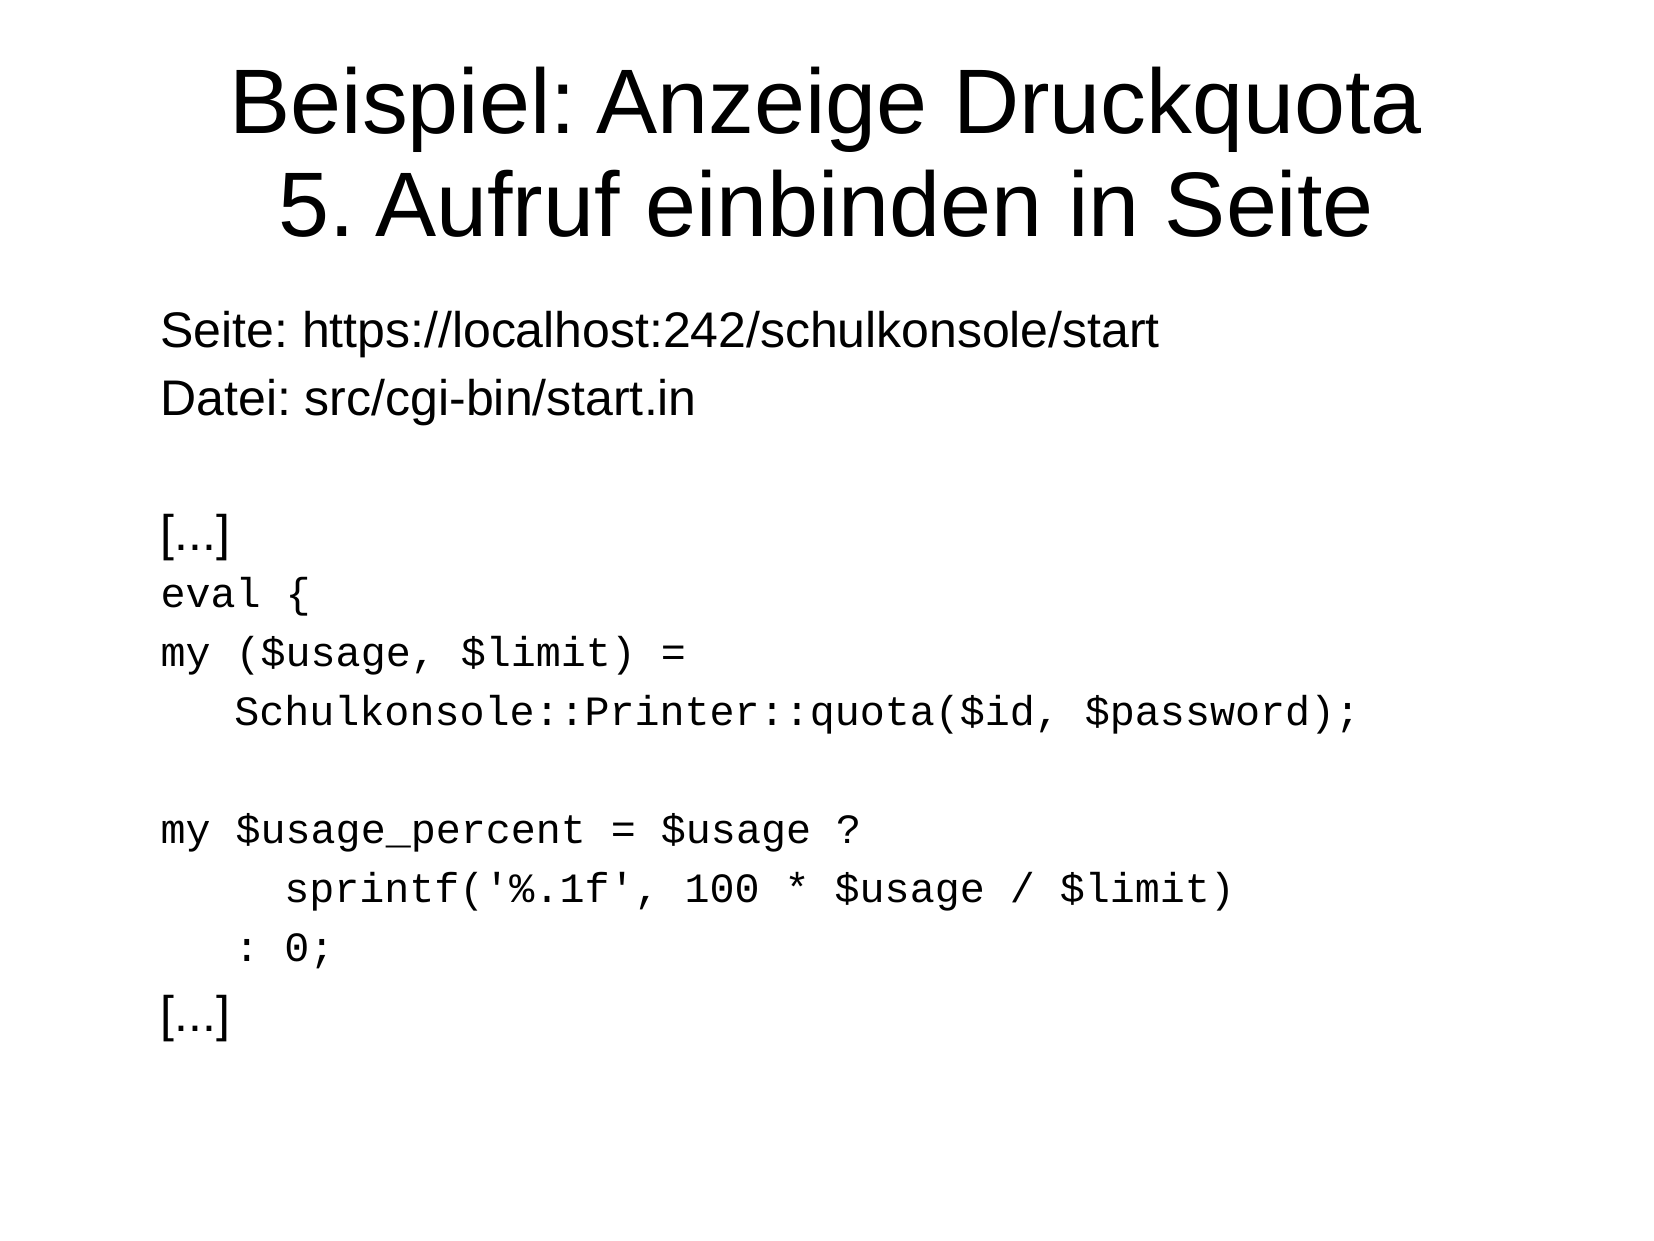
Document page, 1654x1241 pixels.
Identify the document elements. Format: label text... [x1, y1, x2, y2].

title Beispiel: Anzeige Druckquota 5. Aufruf einbinden in Seite [82, 49, 1571, 257]
text_box Seite: https://localhost:242/schulkonsole/start Datei: src/cgi-bin/start.in [...] eval { my ($usage, $limit) = Schulkonsole::Printer::quota($id, $password); my $usage_percent = $usage ? sprintf('%.1f', 100 * $usage / $limit) : 0; [...] [88, 295, 1565, 1182]
